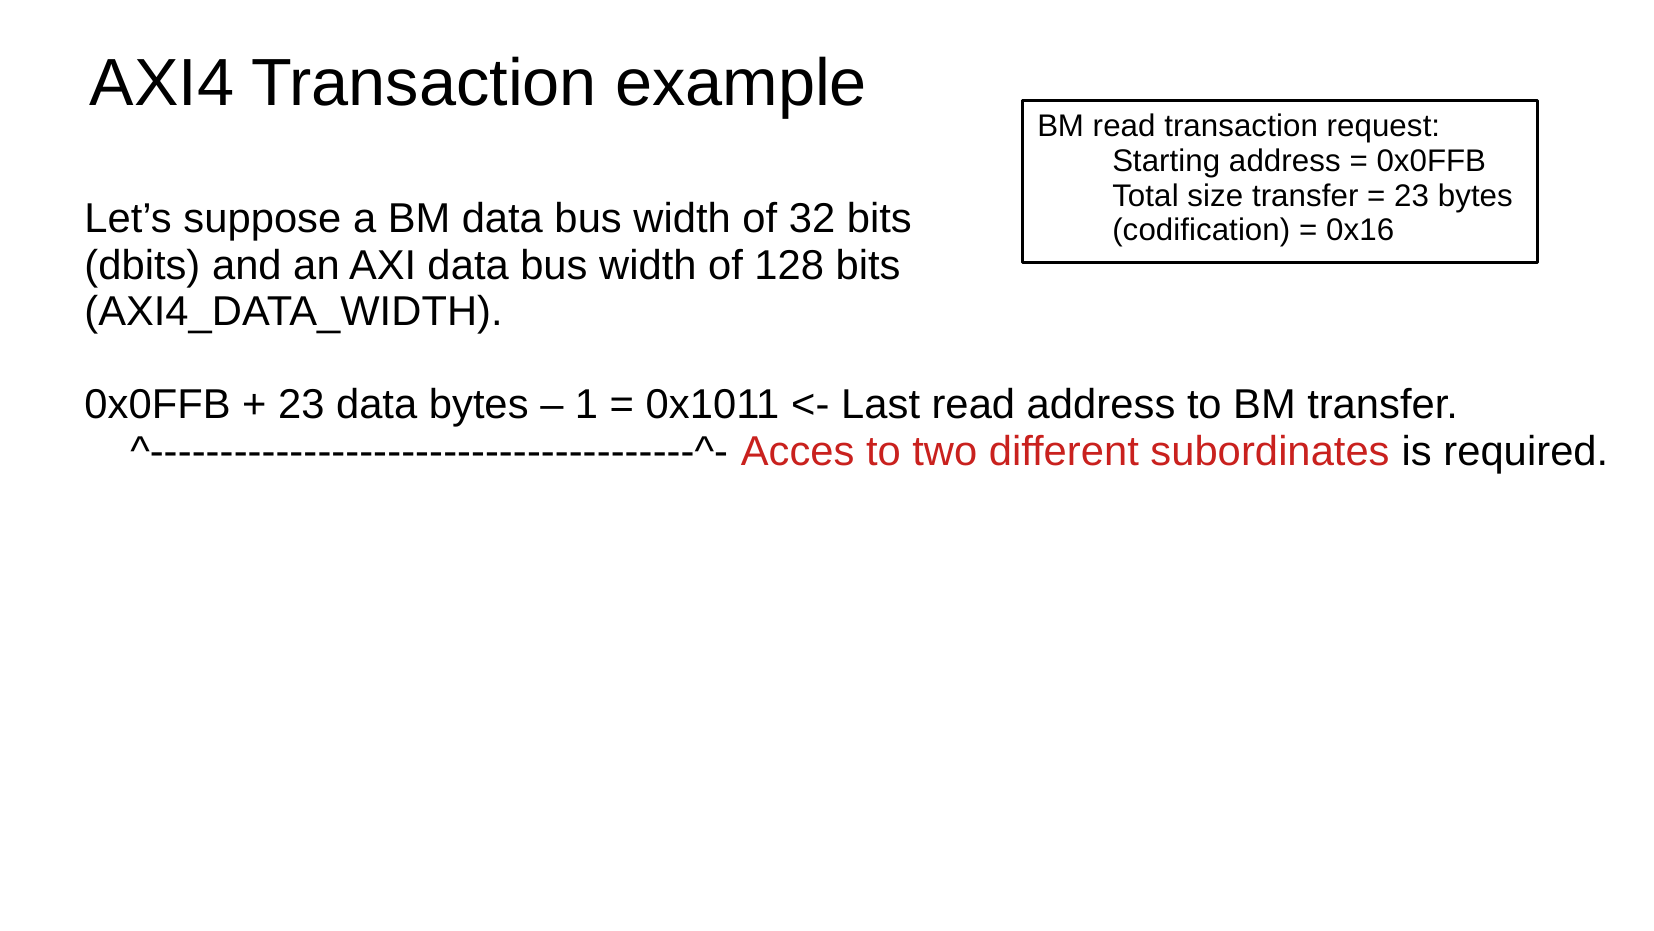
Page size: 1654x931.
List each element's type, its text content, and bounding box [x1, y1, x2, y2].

text_box Let’s suppose a BM data bus width of 32 bits (dbits) and an AXI data bus width of 128 bits (AXI4_DATA_WIDTH). 0x0FFB + 23 data bytes – 1 = 0x1011 <- Last read address to BM transfer. ^---------------------------------------^- Acces to two different subordinates is required. [69, 187, 1624, 788]
text_box AXI4 Transaction example [75, 37, 883, 128]
text_box BM read transaction request: Starting address = 0x0FFB Total size transfer = 23 bytes (codification) = 0x16 [1022, 100, 1538, 187]
